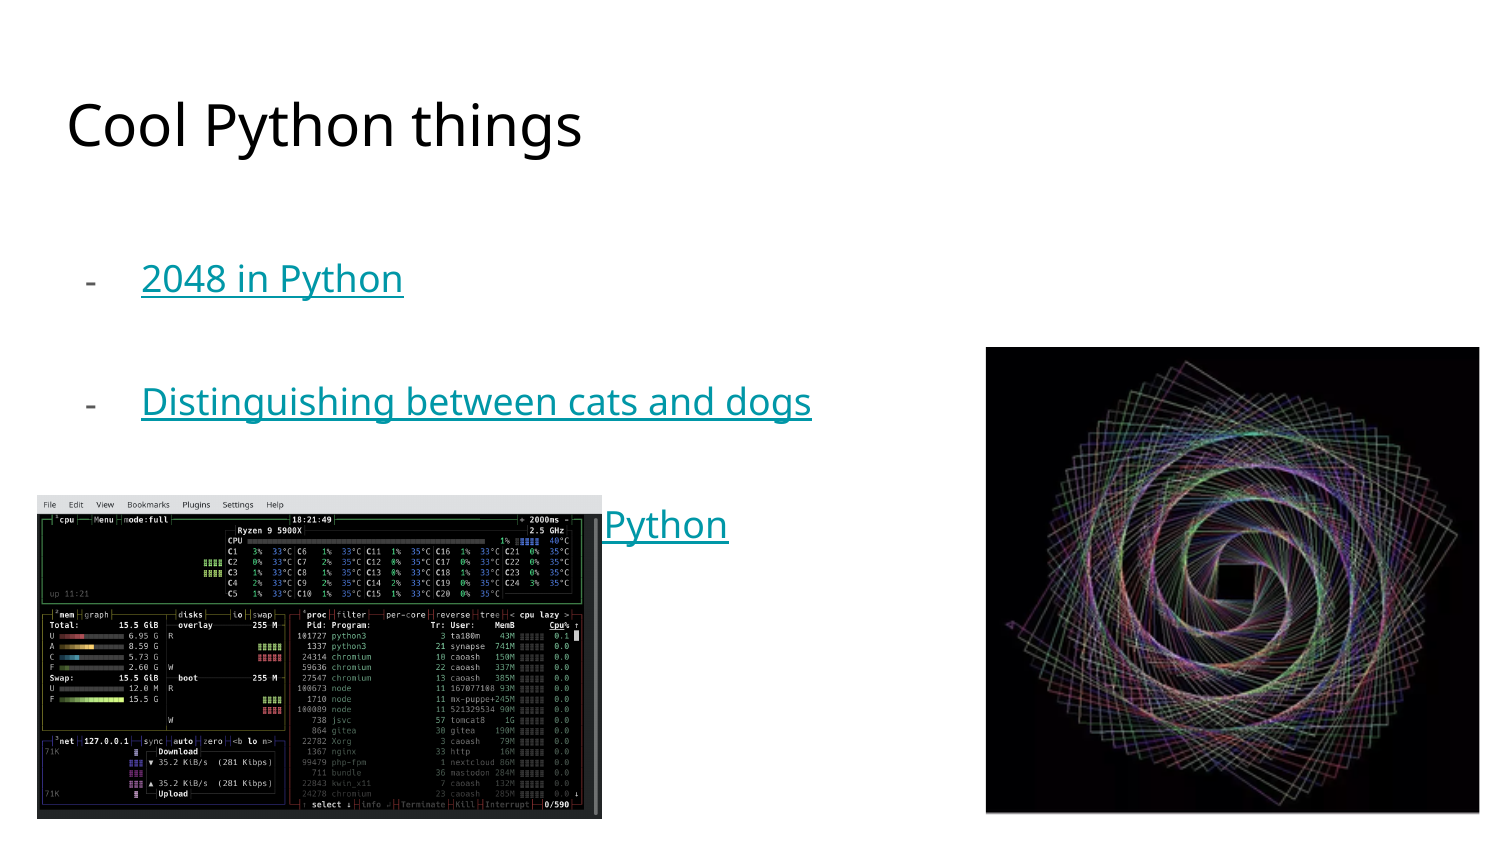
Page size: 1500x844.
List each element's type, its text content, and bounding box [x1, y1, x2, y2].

title Cool Python things [51, 72, 1449, 167]
picture [37, 495, 602, 819]
list 2048 in Python Distinguishing between cats and dogs bpytop system monitor in Python [51, 189, 1449, 750]
picture [985, 347, 1480, 816]
